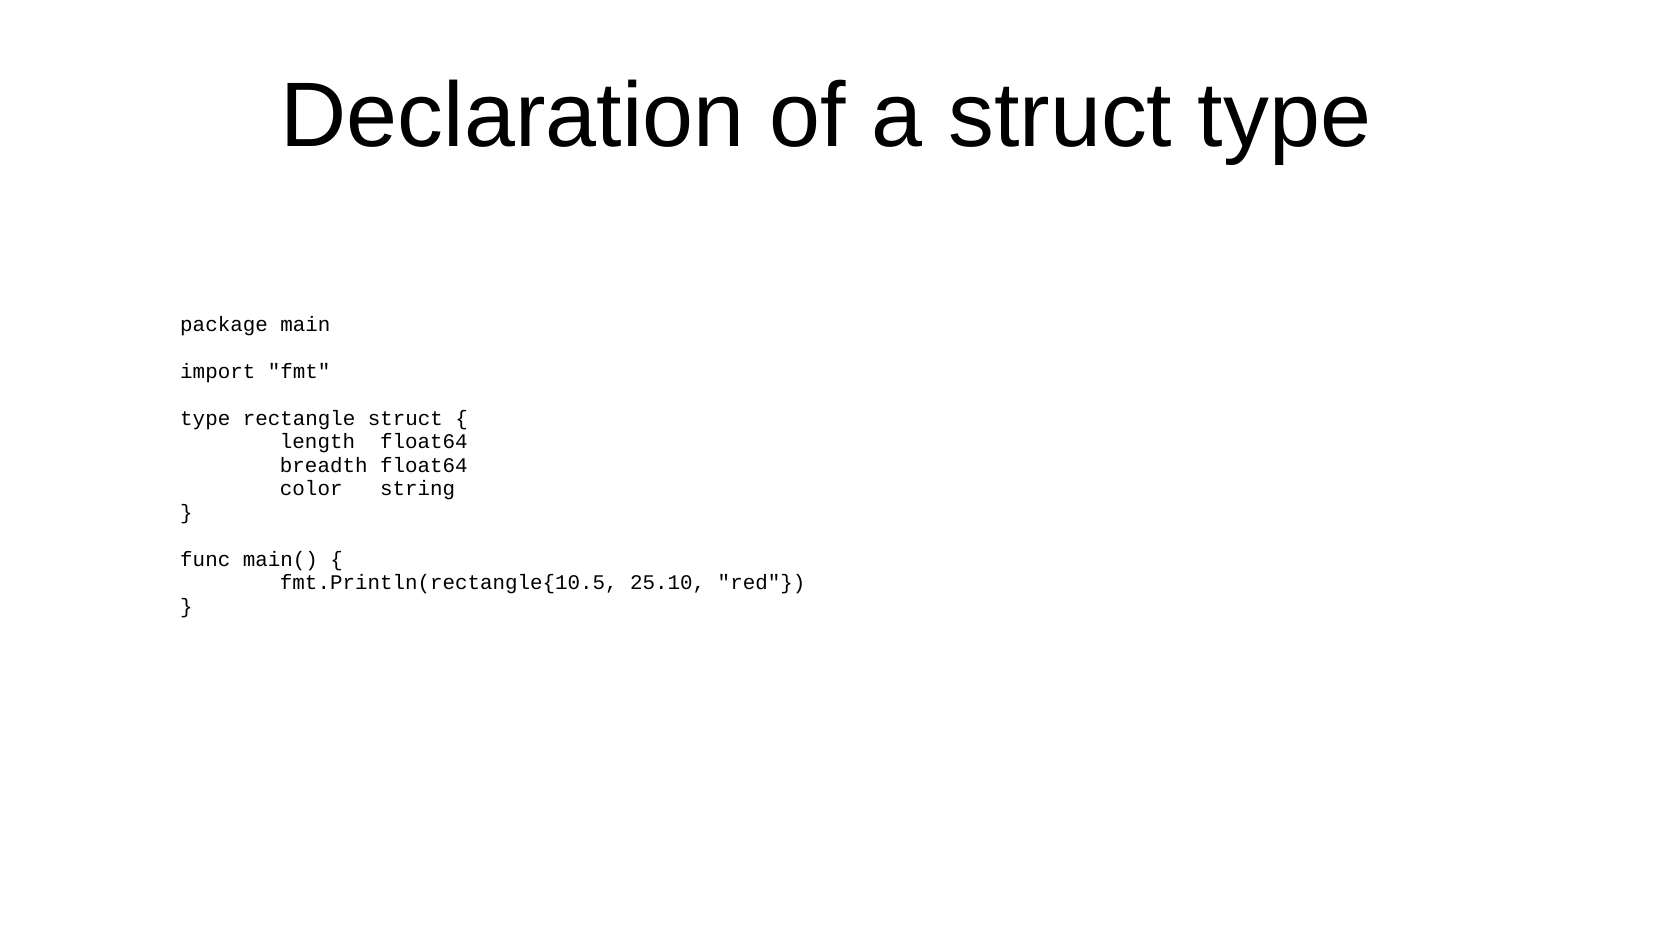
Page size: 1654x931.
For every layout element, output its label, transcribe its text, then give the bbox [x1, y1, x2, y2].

title Declaration of a struct type [82, 37, 1571, 193]
text_box package main import "fmt" type rectangle struct { length float64 breadth float64 color string } func main() { fmt.Println(rectangle{10.5, 25.10, "red"}) } [165, 306, 1160, 628]
